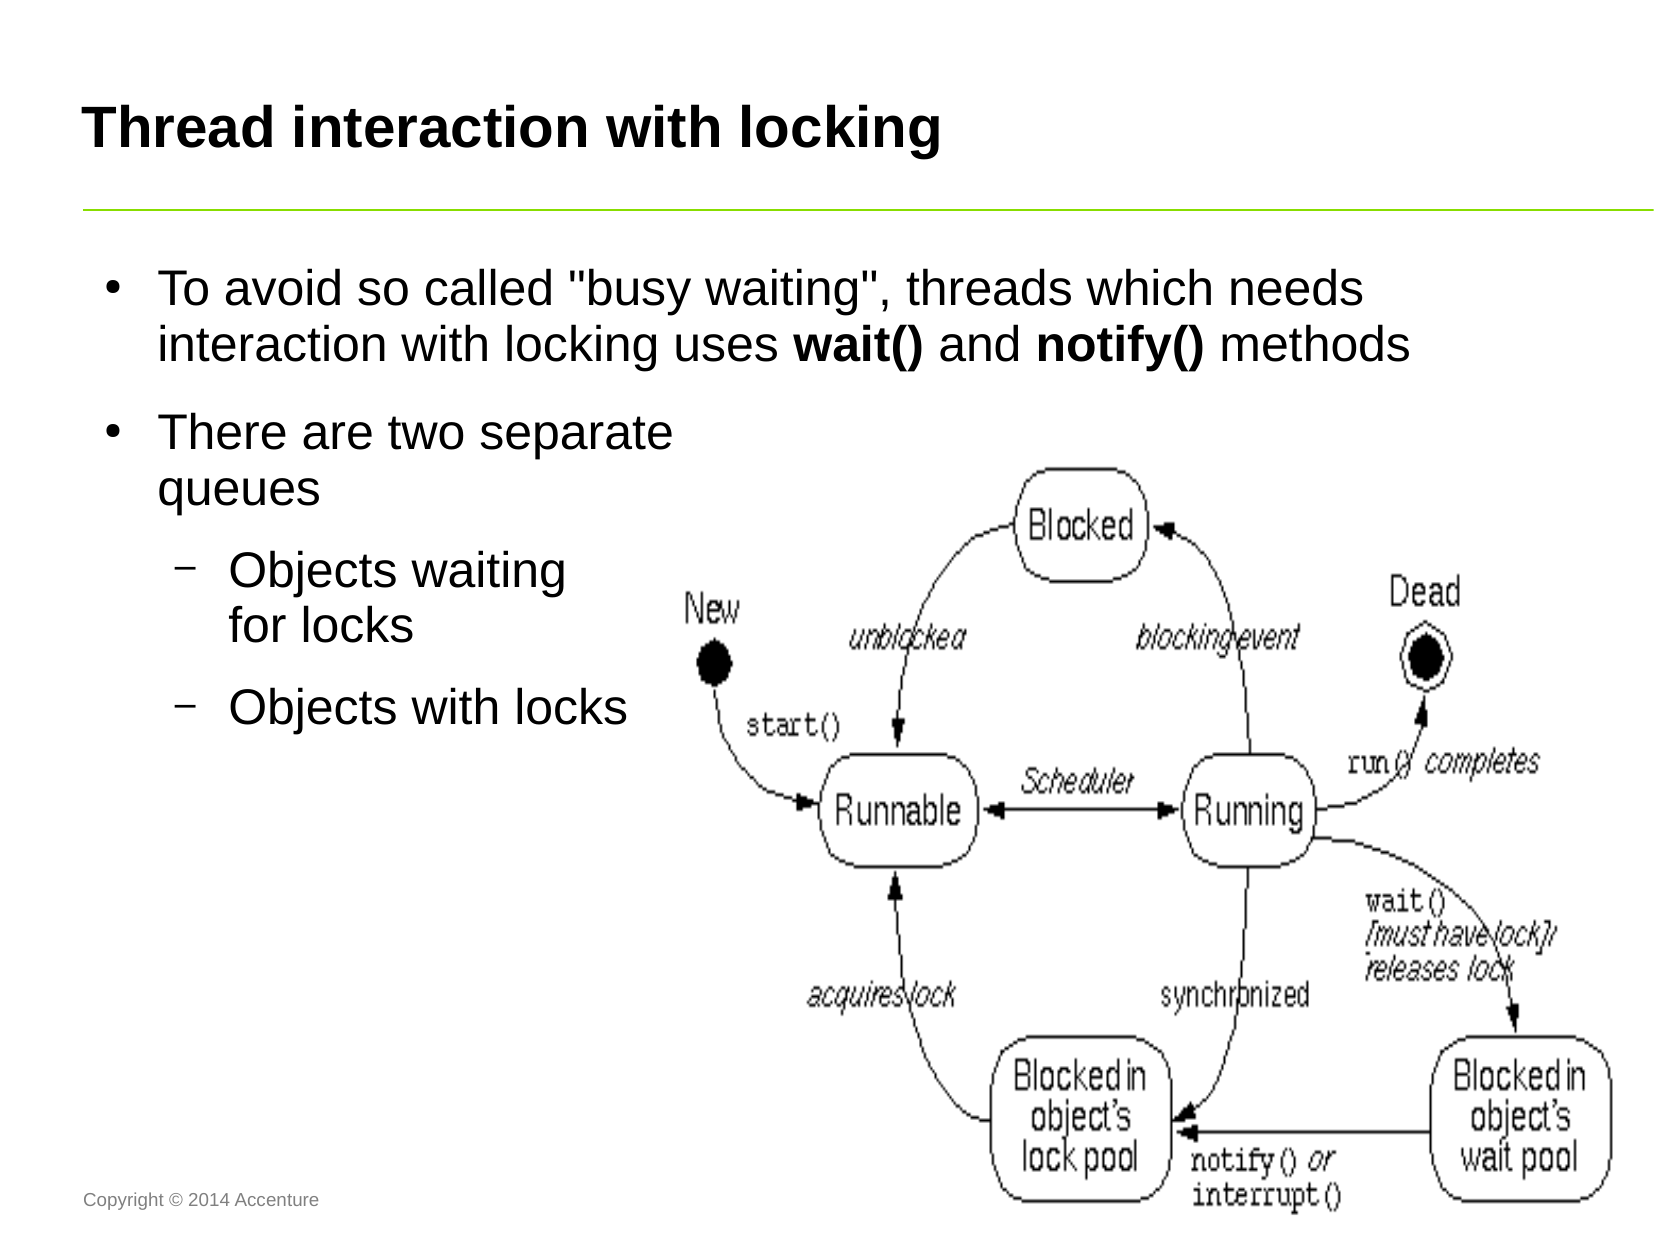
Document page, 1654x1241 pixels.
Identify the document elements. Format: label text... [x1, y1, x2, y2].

picture [661, 460, 1651, 1241]
title Thread interaction with locking [81, 56, 1654, 199]
list To avoid so called "busy waiting", threads which needs interaction with locking uses wait() and notify() methods There are two separate queues Objects waiting for locks Objects with locks [86, 260, 1576, 1170]
